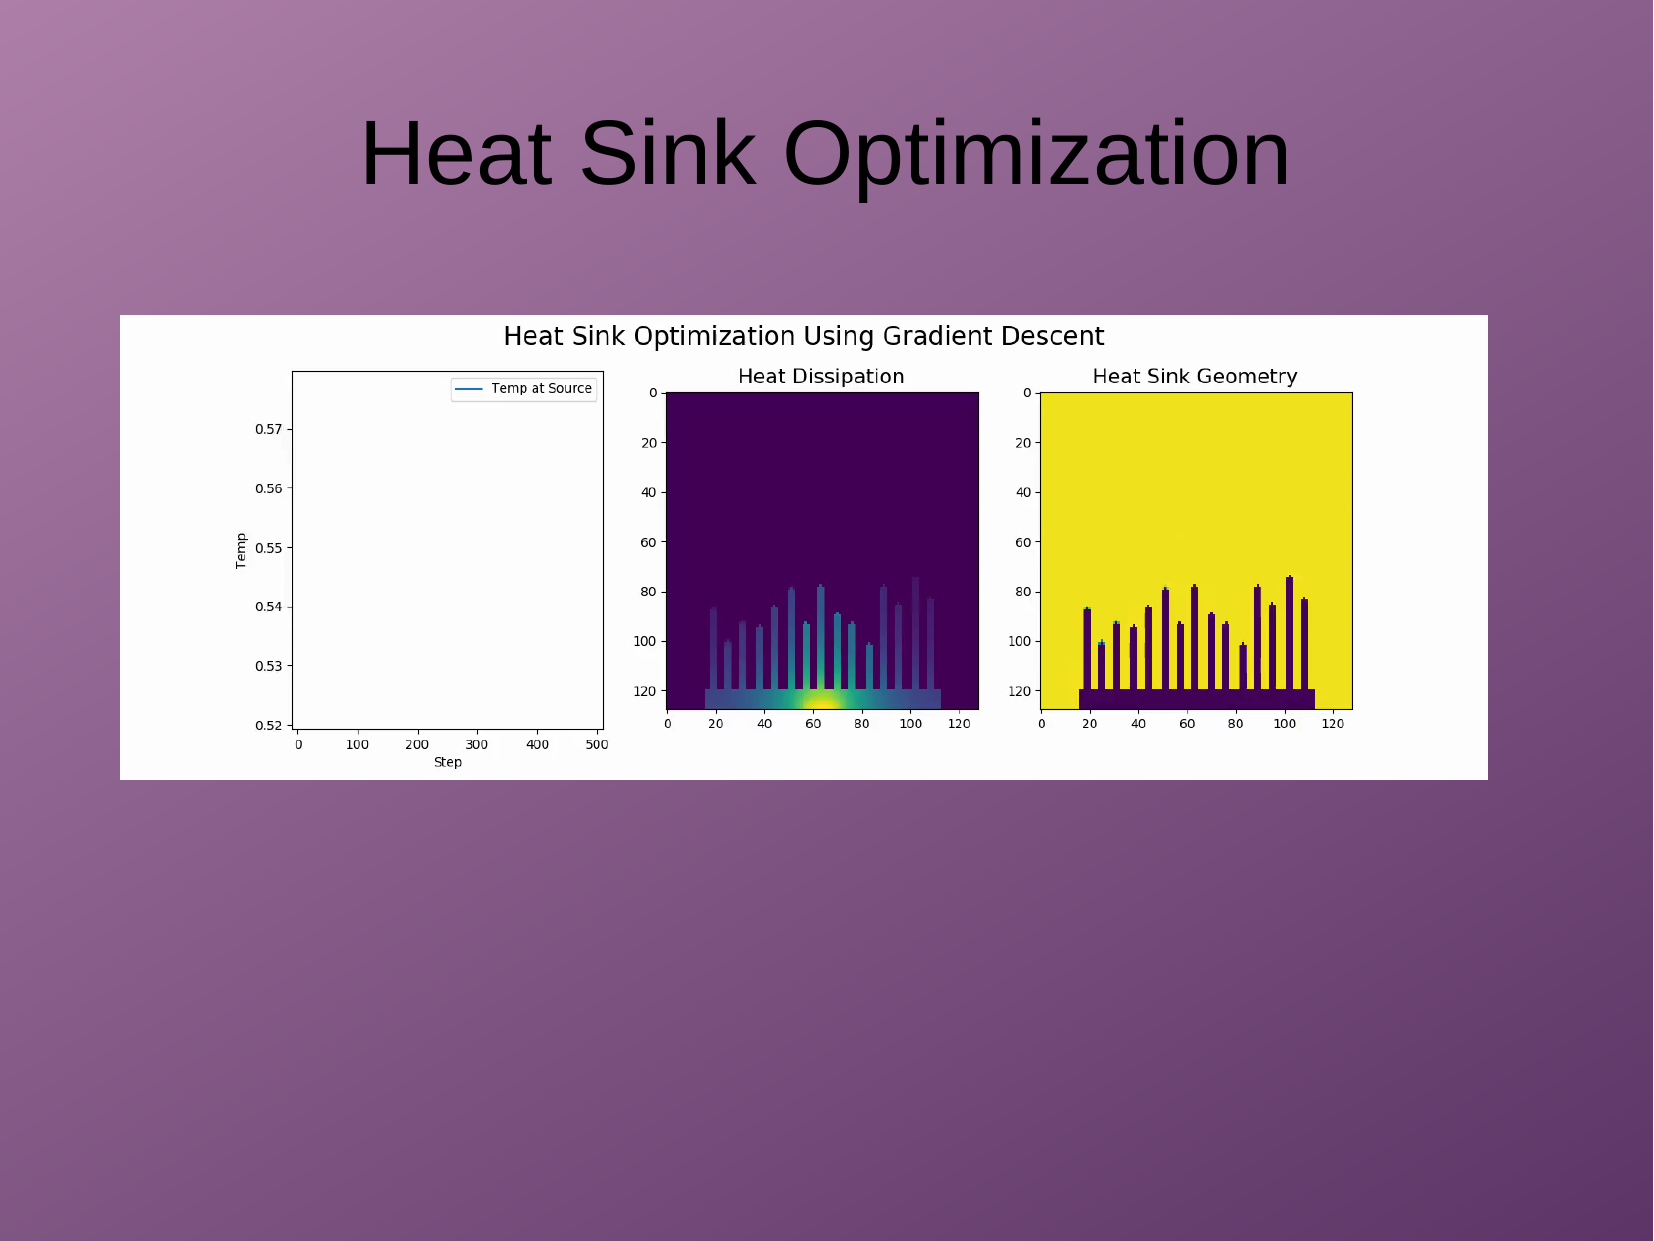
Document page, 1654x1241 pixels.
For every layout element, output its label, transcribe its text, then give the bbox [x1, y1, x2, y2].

title Heat Sink Optimization [82, 49, 1571, 257]
text_box [119, 315, 1489, 781]
